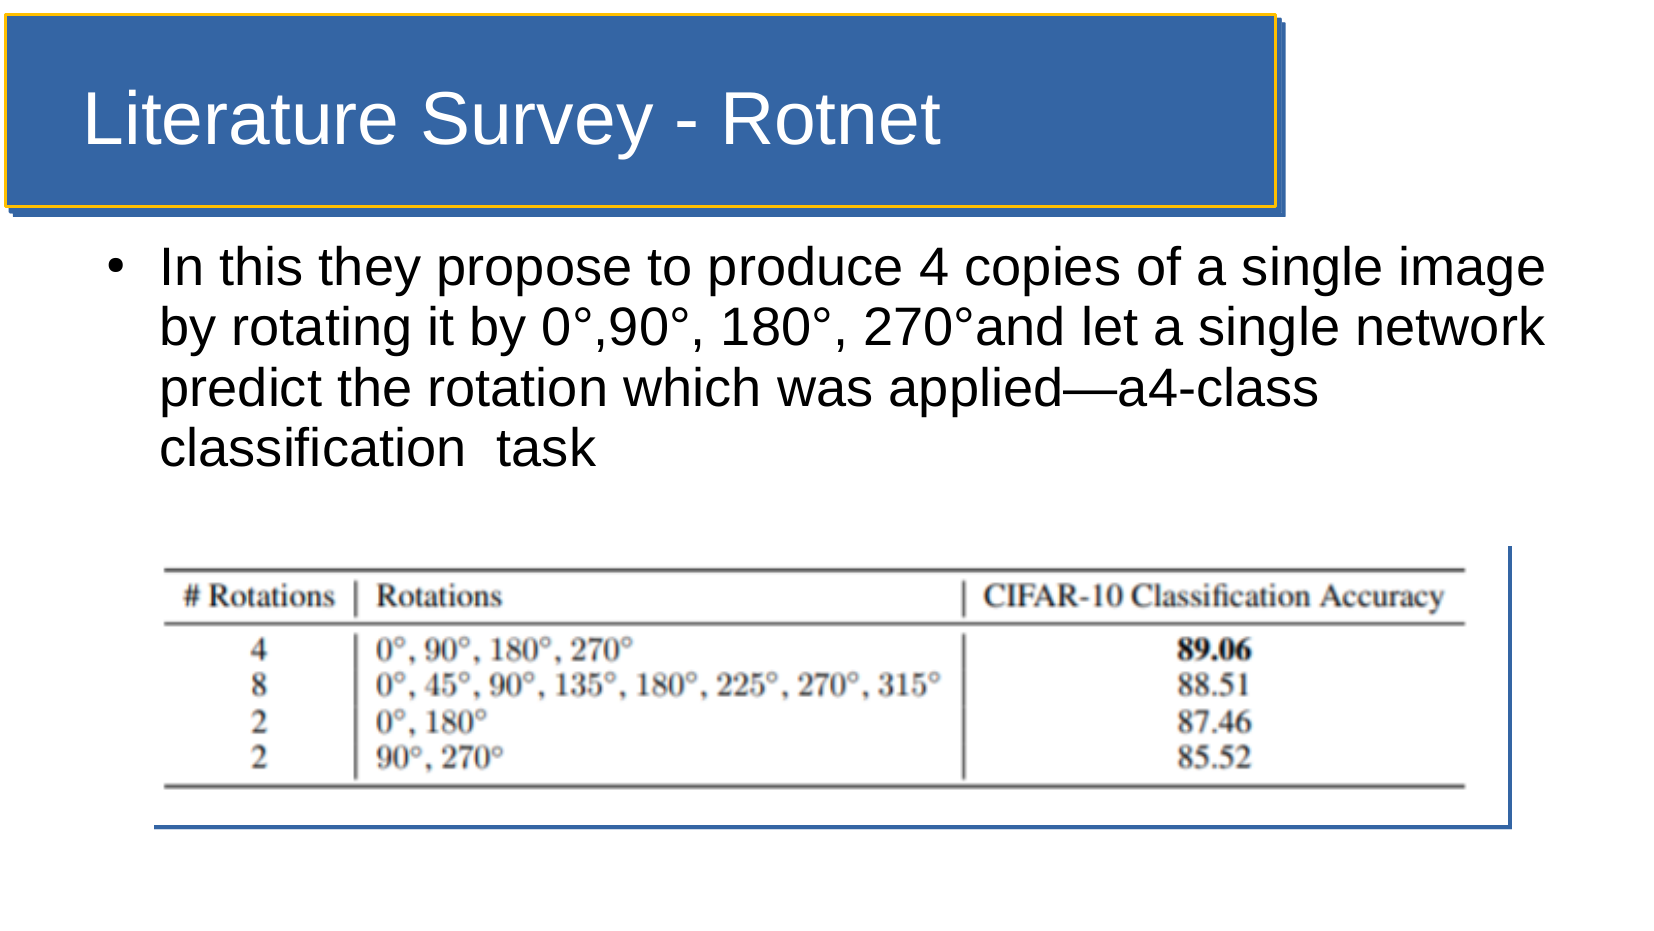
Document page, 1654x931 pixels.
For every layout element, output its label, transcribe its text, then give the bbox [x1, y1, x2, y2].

list In this they propose to produce 4 copies of a single image by rotating it by 0°,90°, 180°, 270°and let a single network predict the rotation which was applied—a4-class classification task [88, 236, 1565, 526]
picture [150, 542, 1508, 826]
title Literature Survey - Rotnet [82, 44, 1235, 192]
